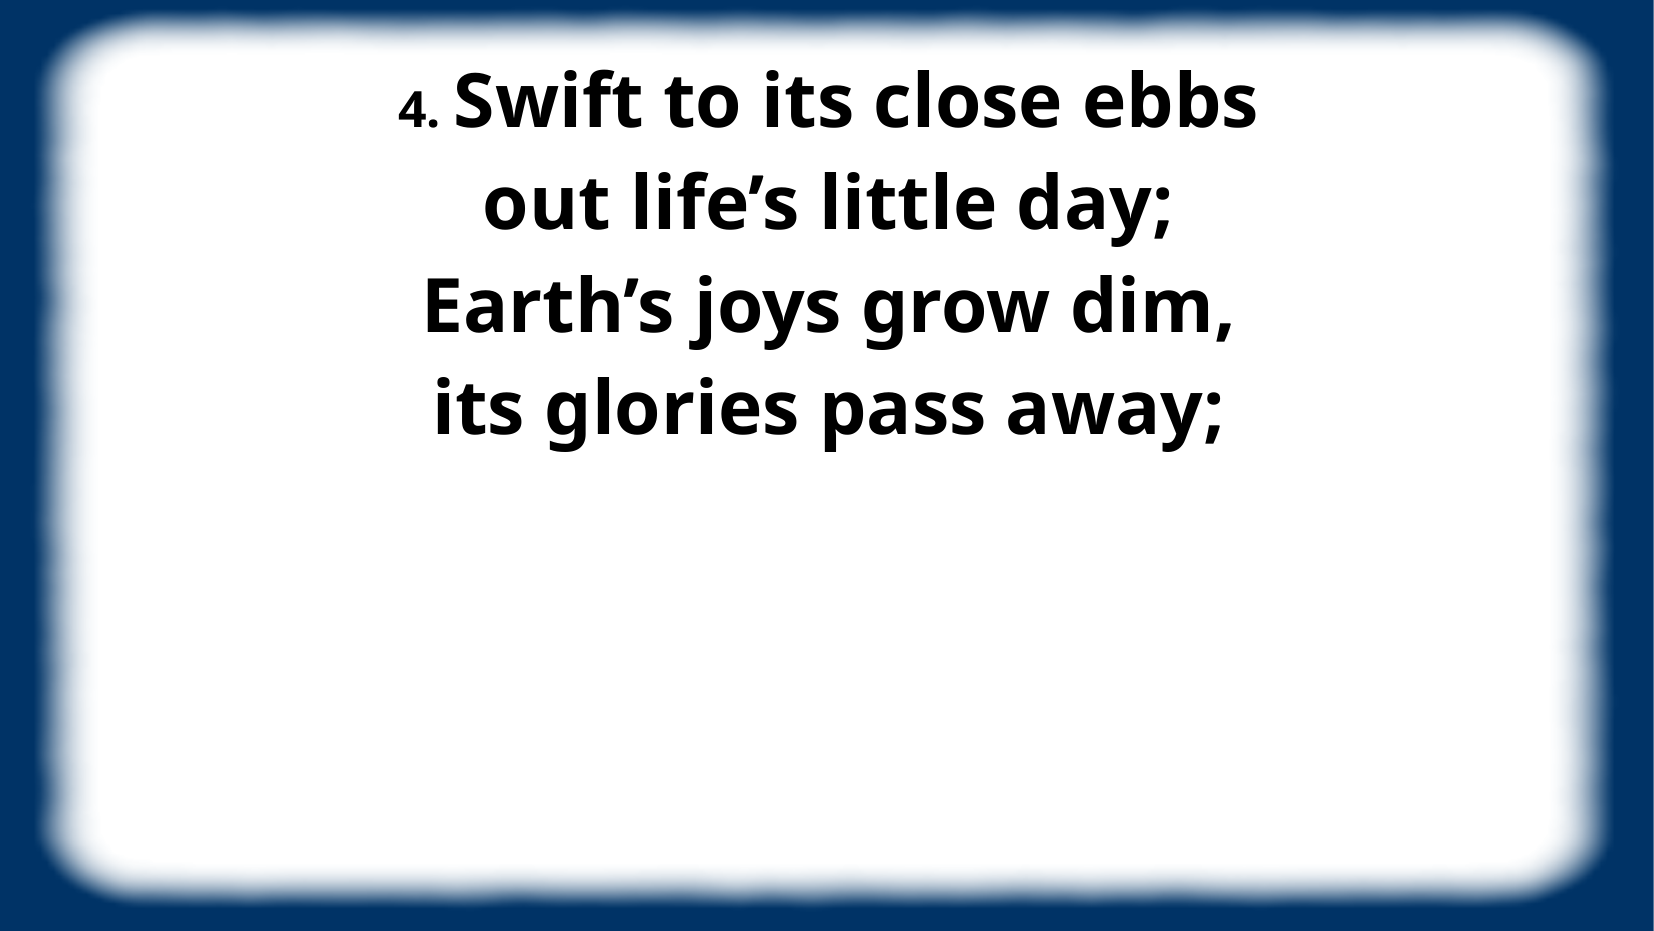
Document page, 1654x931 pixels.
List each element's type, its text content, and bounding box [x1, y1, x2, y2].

text_box 4. Swift to its close ebbs out life’s little day; Earth’s joys grow dim, its glories pass away; [78, 39, 1579, 460]
picture [0, 0, 1654, 931]
